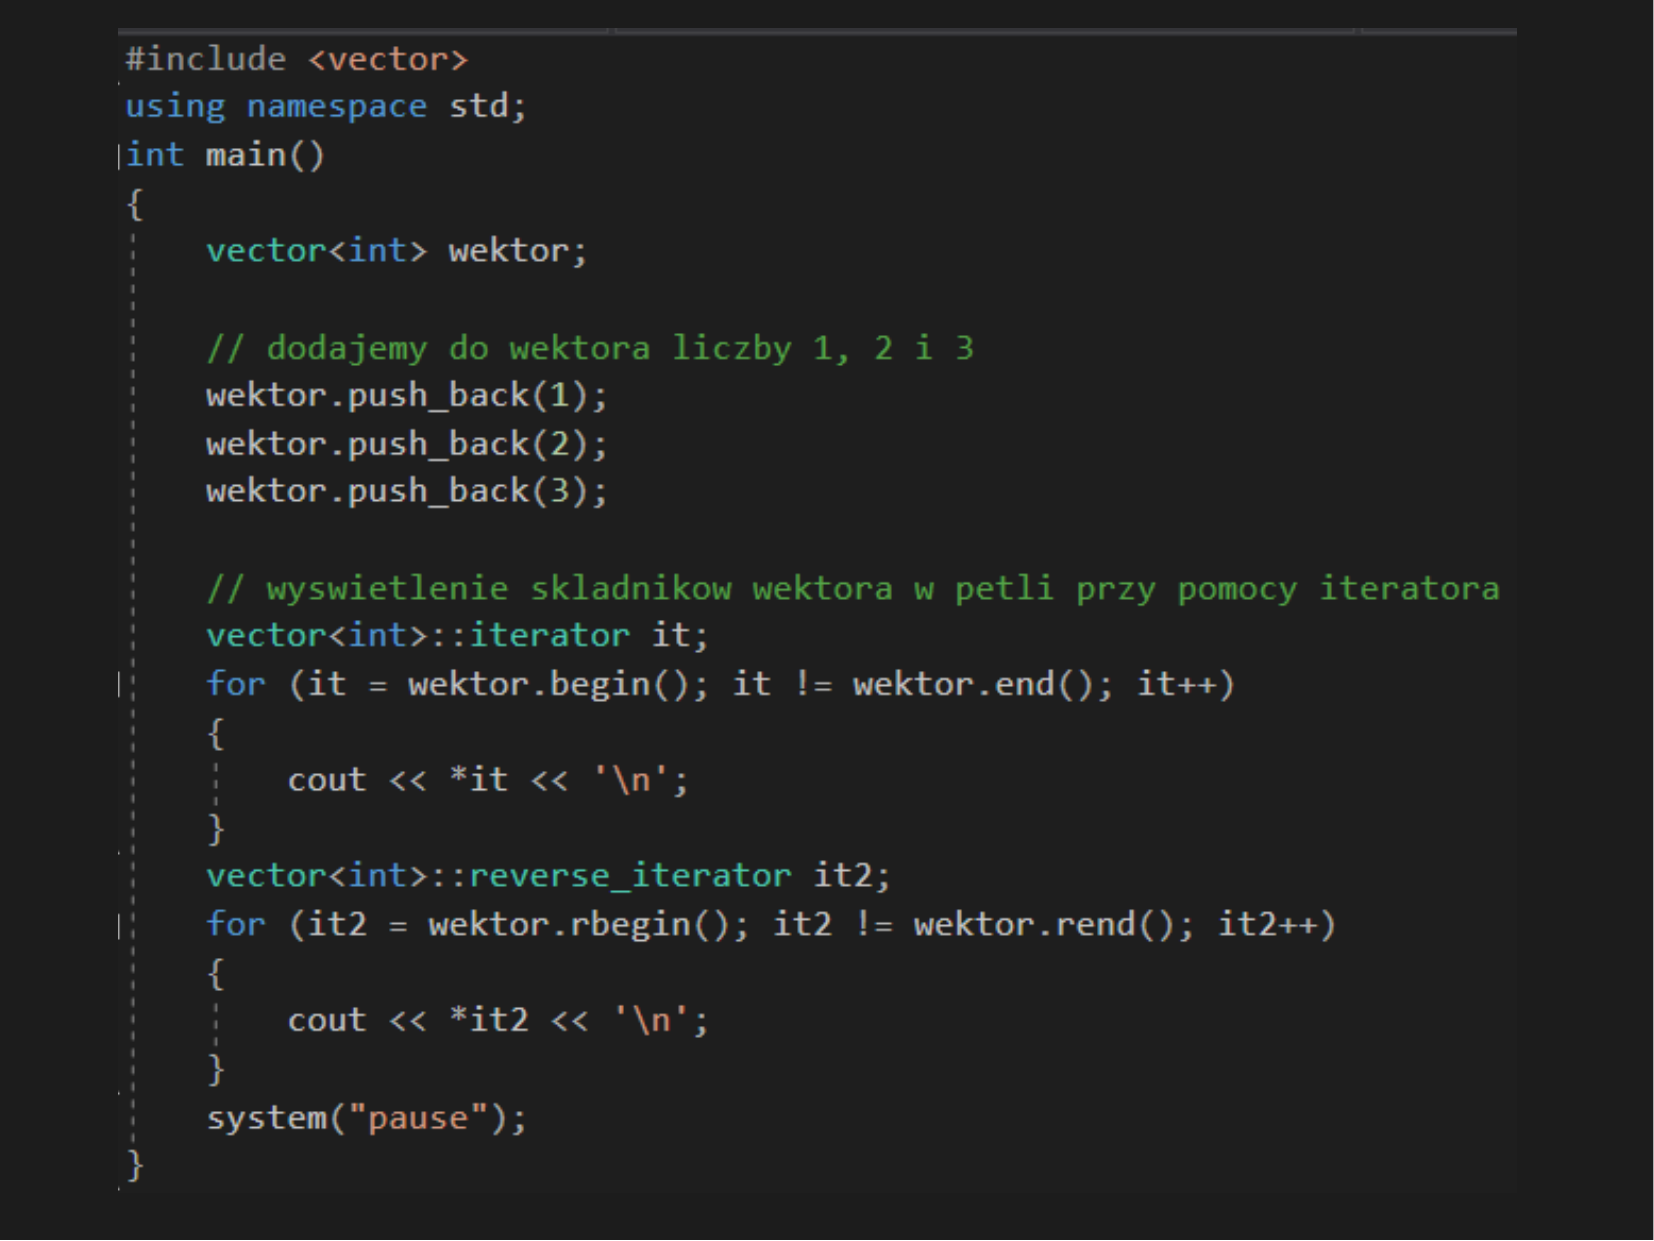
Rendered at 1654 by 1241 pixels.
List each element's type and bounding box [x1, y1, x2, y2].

picture [118, 28, 1517, 1193]
